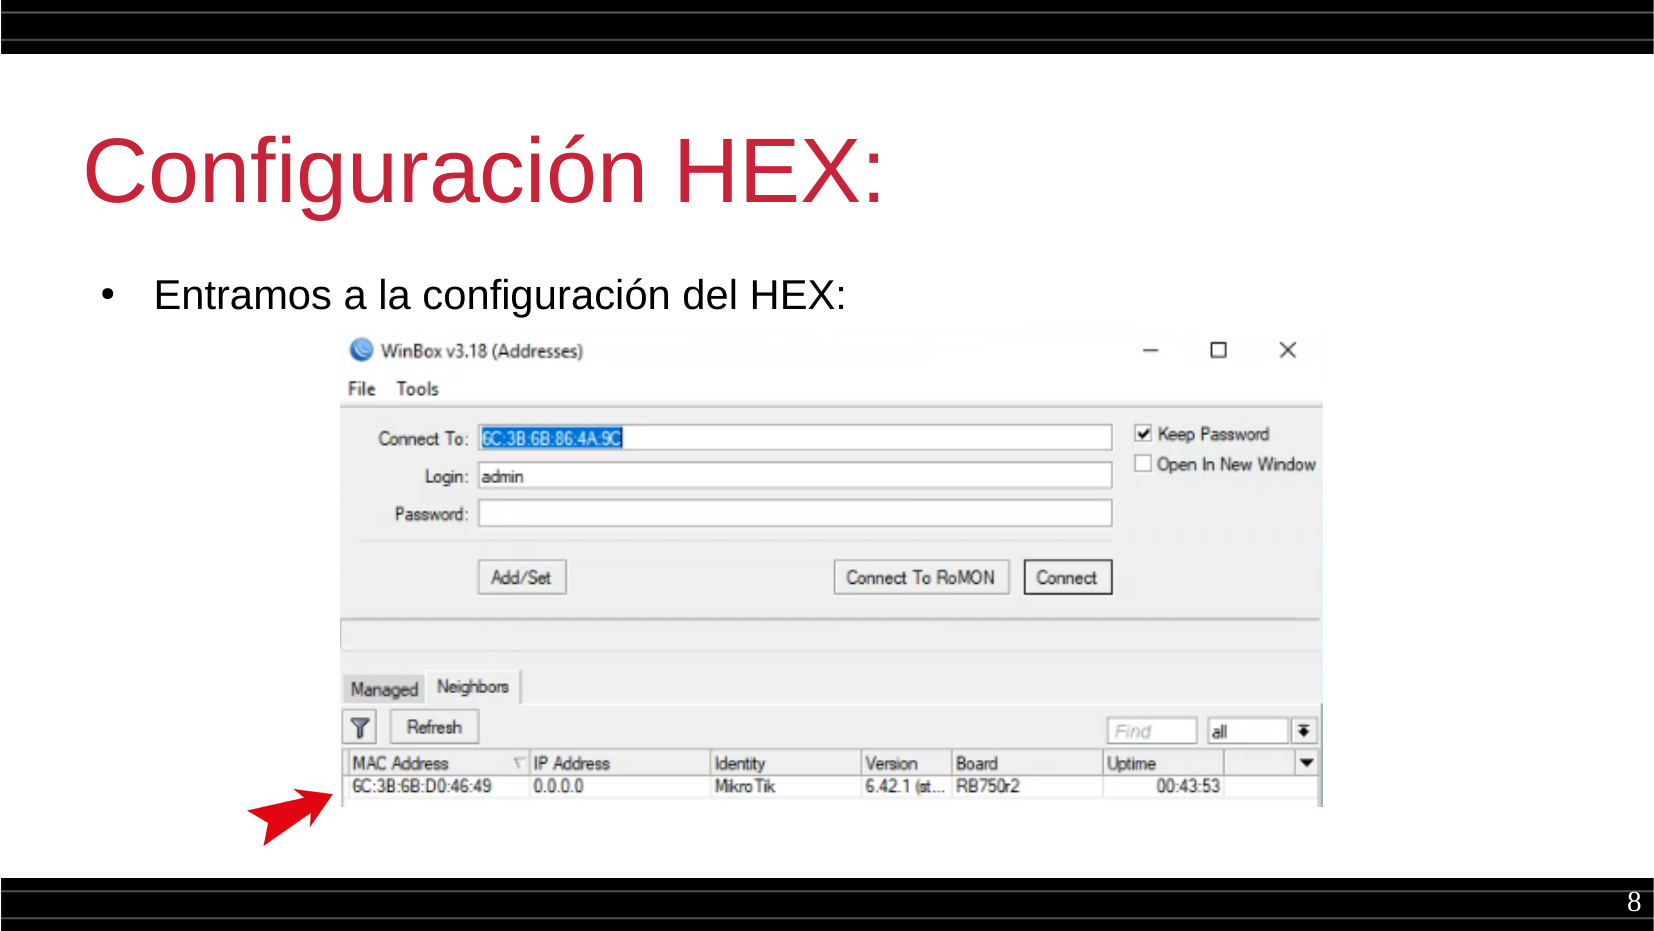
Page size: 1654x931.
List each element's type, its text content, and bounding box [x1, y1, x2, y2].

list Entramos a la configuración del HEX: [82, 271, 1571, 758]
title Configuración HEX: [82, 92, 1571, 249]
picture [1, 0, 1654, 54]
picture [1, 878, 1654, 931]
picture [244, 330, 1323, 851]
